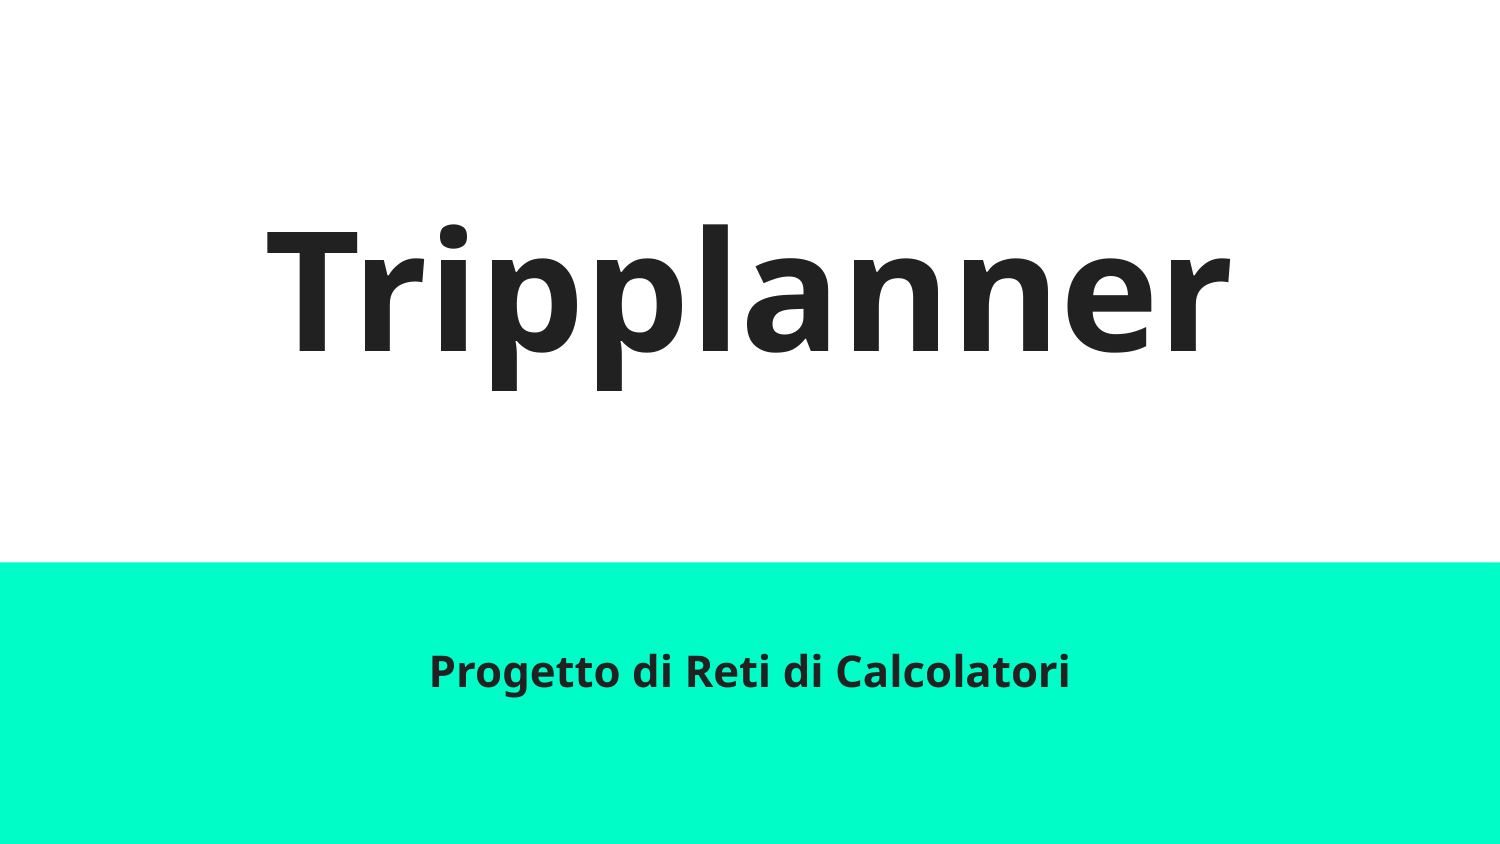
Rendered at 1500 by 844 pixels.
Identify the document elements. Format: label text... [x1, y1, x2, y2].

text_box Tripplanner [51, 64, 1449, 506]
text_box Progetto di Reti di Calcolatori [51, 638, 1449, 754]
